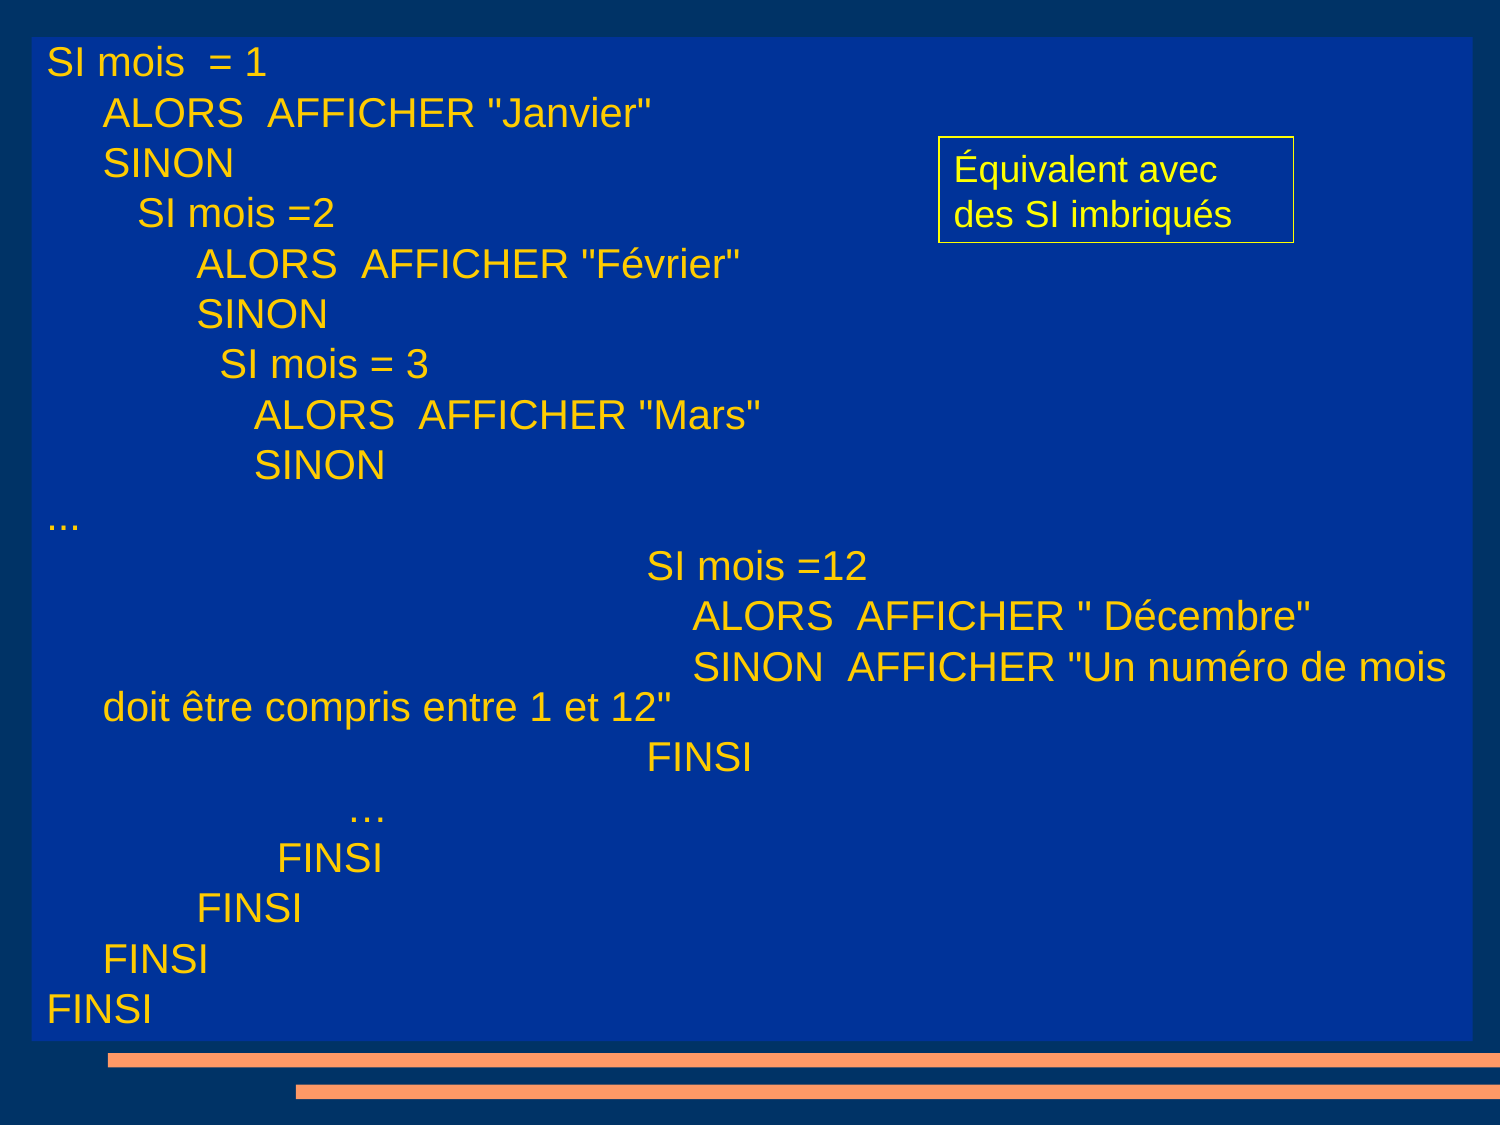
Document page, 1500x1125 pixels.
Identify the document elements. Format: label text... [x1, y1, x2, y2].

list SI mois = 1 ALORS AFFICHER "Janvier" SINON SI mois =2 ALORS AFFICHER "Février" SINON SI mois = 3 ALORS AFFICHER "Mars" SINON ... SI mois =12 ALORS AFFICHER " Décembre" SINON AFFICHER "Un numéro de mois doit être compris entre 1 et 12" FINSI … FINSI FINSI FINSI FINSI [31, 37, 1473, 1042]
text_box Équivalent avec des SI imbriqués [939, 137, 1294, 243]
